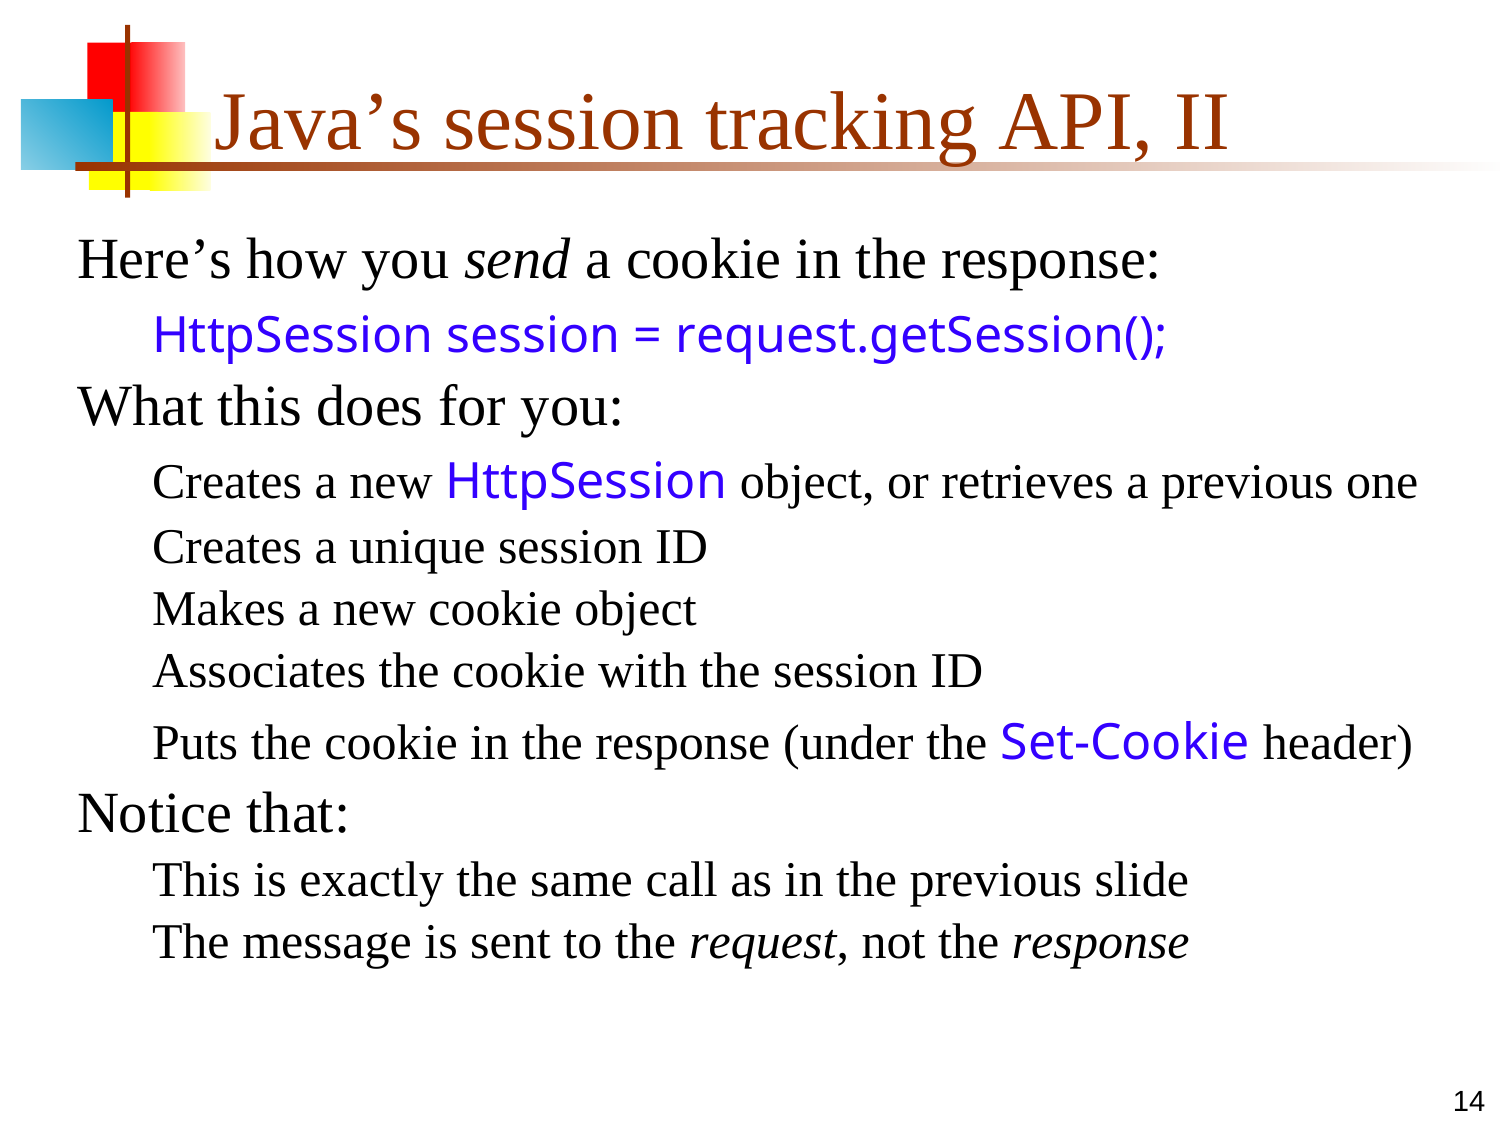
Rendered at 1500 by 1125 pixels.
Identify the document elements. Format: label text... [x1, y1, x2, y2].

list Here’s how you send a cookie in the response: HttpSession session = request.getSession(); What this does for you: Creates a new HttpSession object, or retrieves a previous one Creates a unique session ID Makes a new cookie object Associates the cookie with the session ID Puts the cookie in the response (under the Set-Cookie header) Notice that: This is exactly the same call as in the previous slide The message is sent to the request, not the response [62, 224, 1469, 1098]
title Java’s session tracking API, II [199, 37, 1479, 175]
